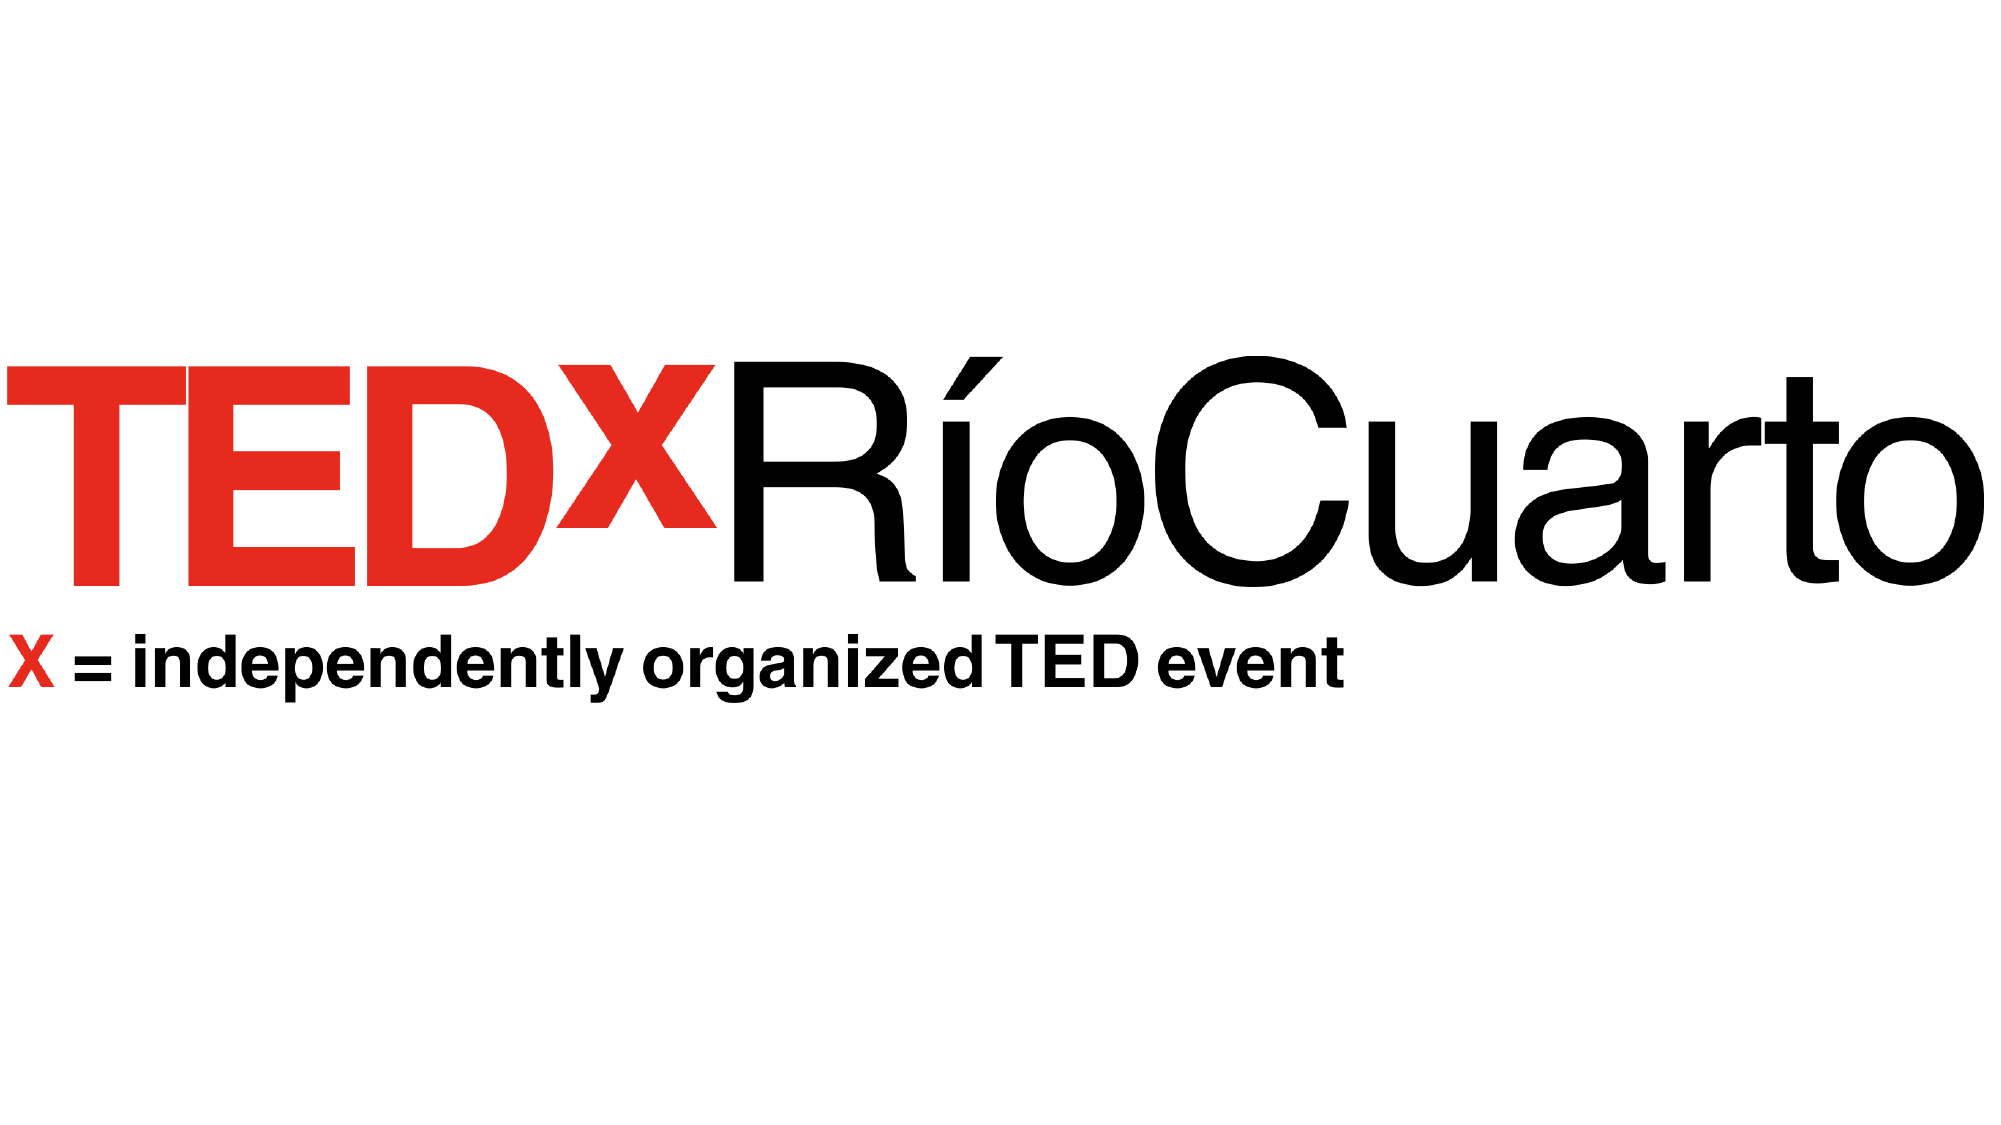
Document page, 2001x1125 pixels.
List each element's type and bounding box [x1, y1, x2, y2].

picture [7, 356, 1984, 703]
